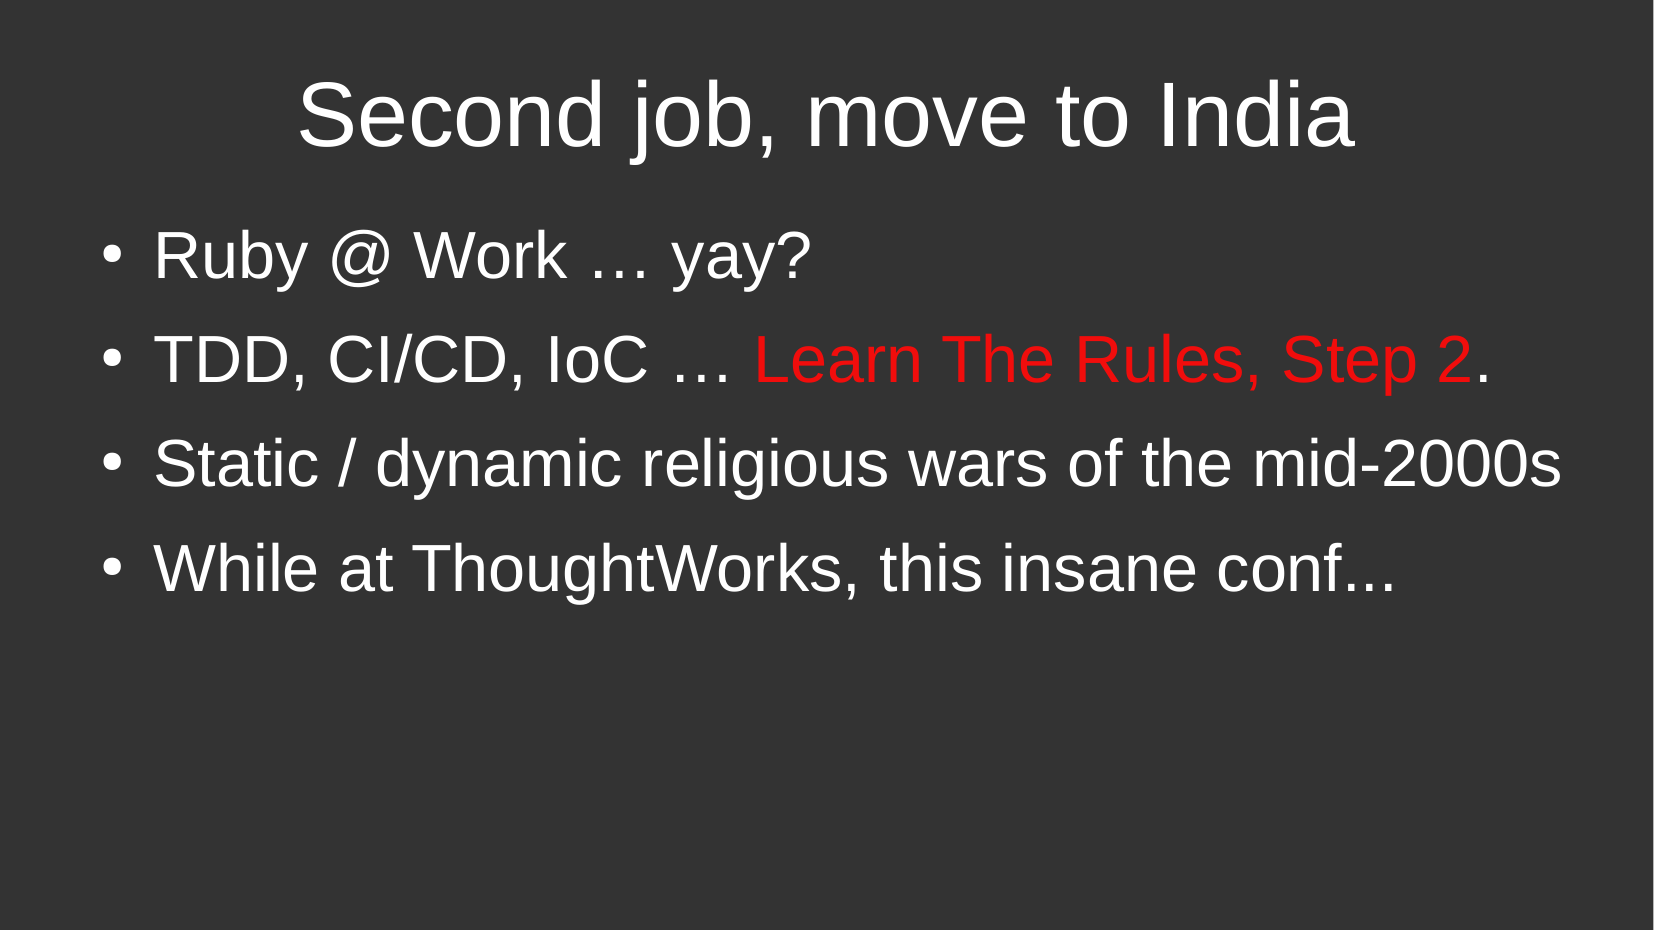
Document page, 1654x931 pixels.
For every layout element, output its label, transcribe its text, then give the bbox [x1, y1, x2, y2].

title Second job, move to India [82, 37, 1571, 193]
list Ruby @ Work … yay? TDD, CI/CD, IoC … Learn The Rules, Step 2. Static / dynamic religious wars of the mid-2000s While at ThoughtWorks, this insane conf... [82, 217, 1571, 758]
